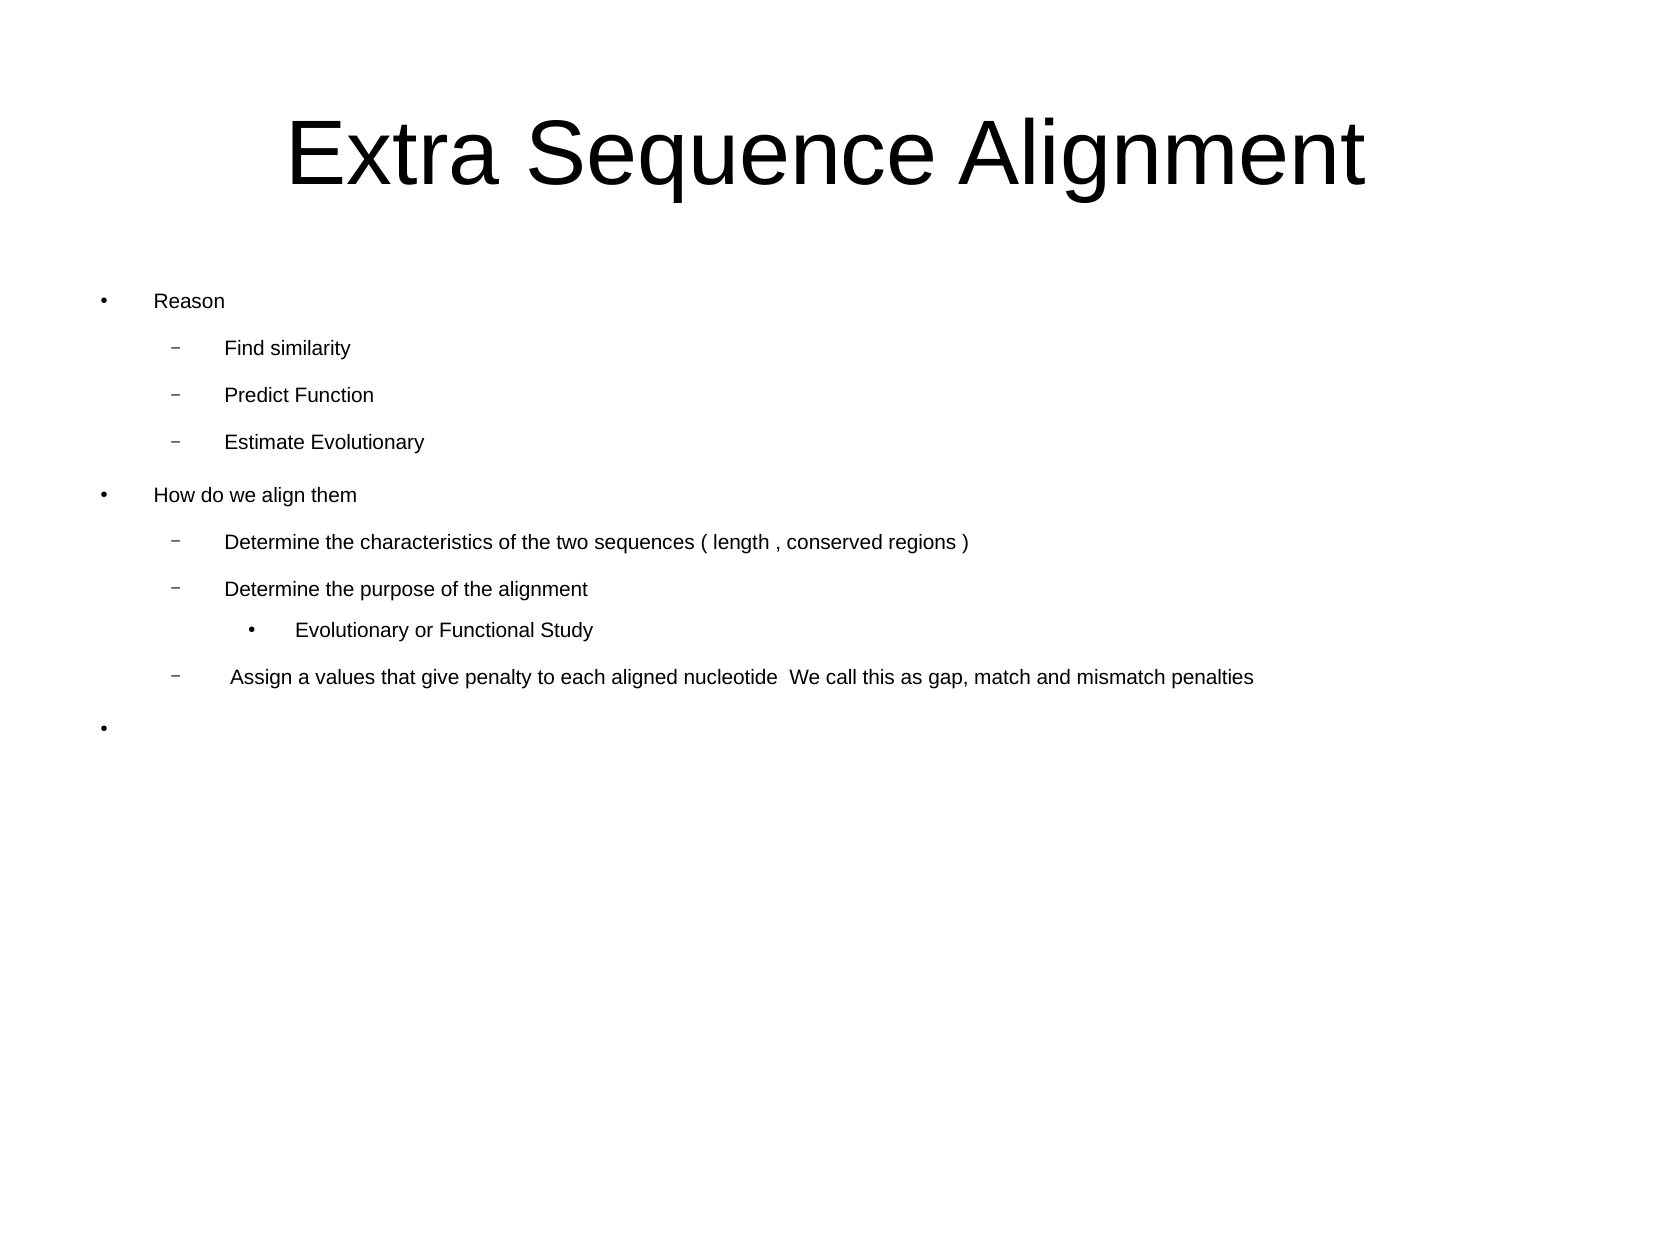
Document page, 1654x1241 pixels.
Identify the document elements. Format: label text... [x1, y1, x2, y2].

title Extra Sequence Alignment [82, 49, 1571, 257]
list Reason Find similarity Predict Function Estimate Evolutionary How do we align them Determine the characteristics of the two sequences ( length , conserved regions ) Determine the purpose of the alignment Evolutionary or Functional Study Assign a values that give penalty to each aligned nucleotide We call this as gap, match and mismatch penalties [82, 290, 1571, 1010]
